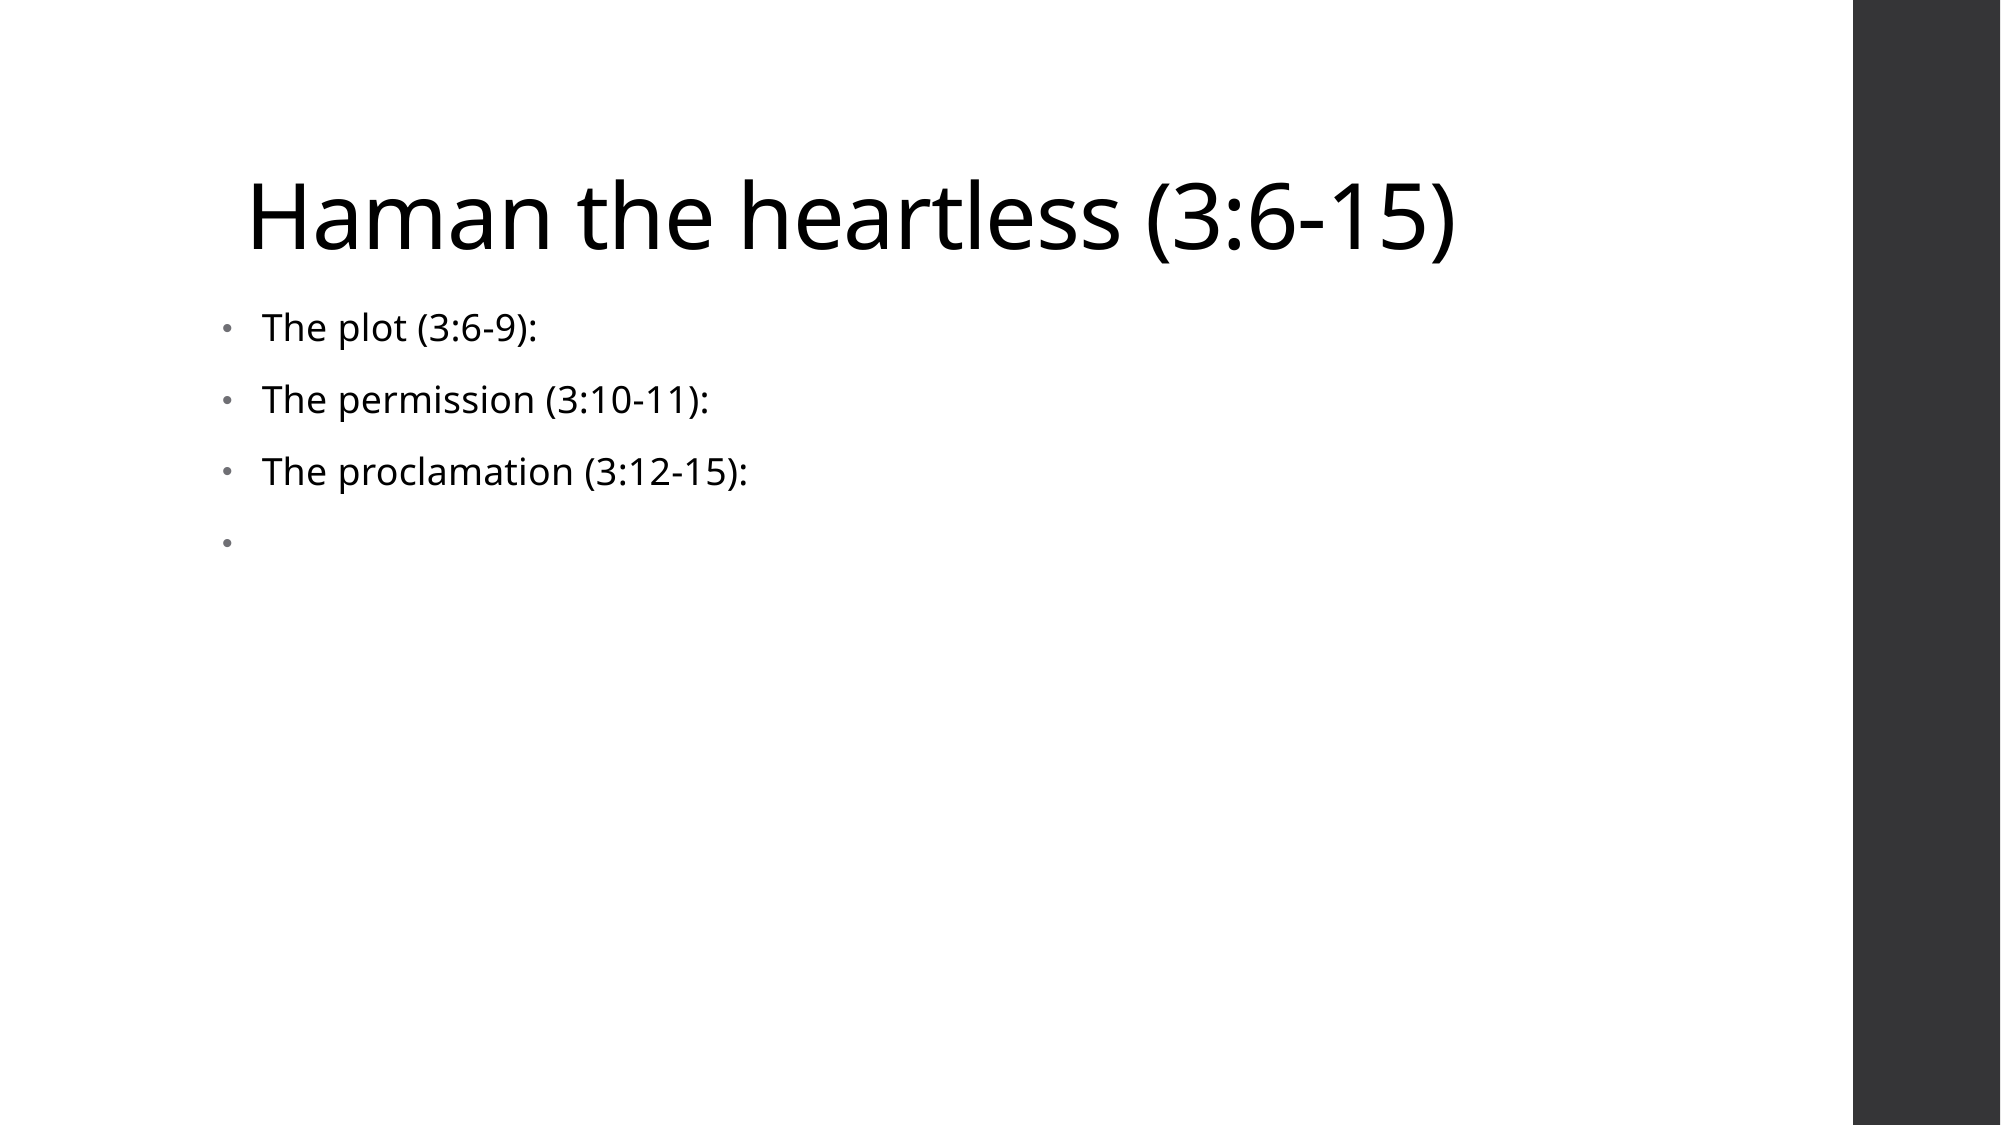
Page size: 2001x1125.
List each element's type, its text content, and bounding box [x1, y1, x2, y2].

list The plot (3:6-9): The permission (3:10-11): The proclamation (3:12-15): [206, 299, 1617, 1014]
title Haman the heartless (3:6-15) [206, 60, 1797, 278]
